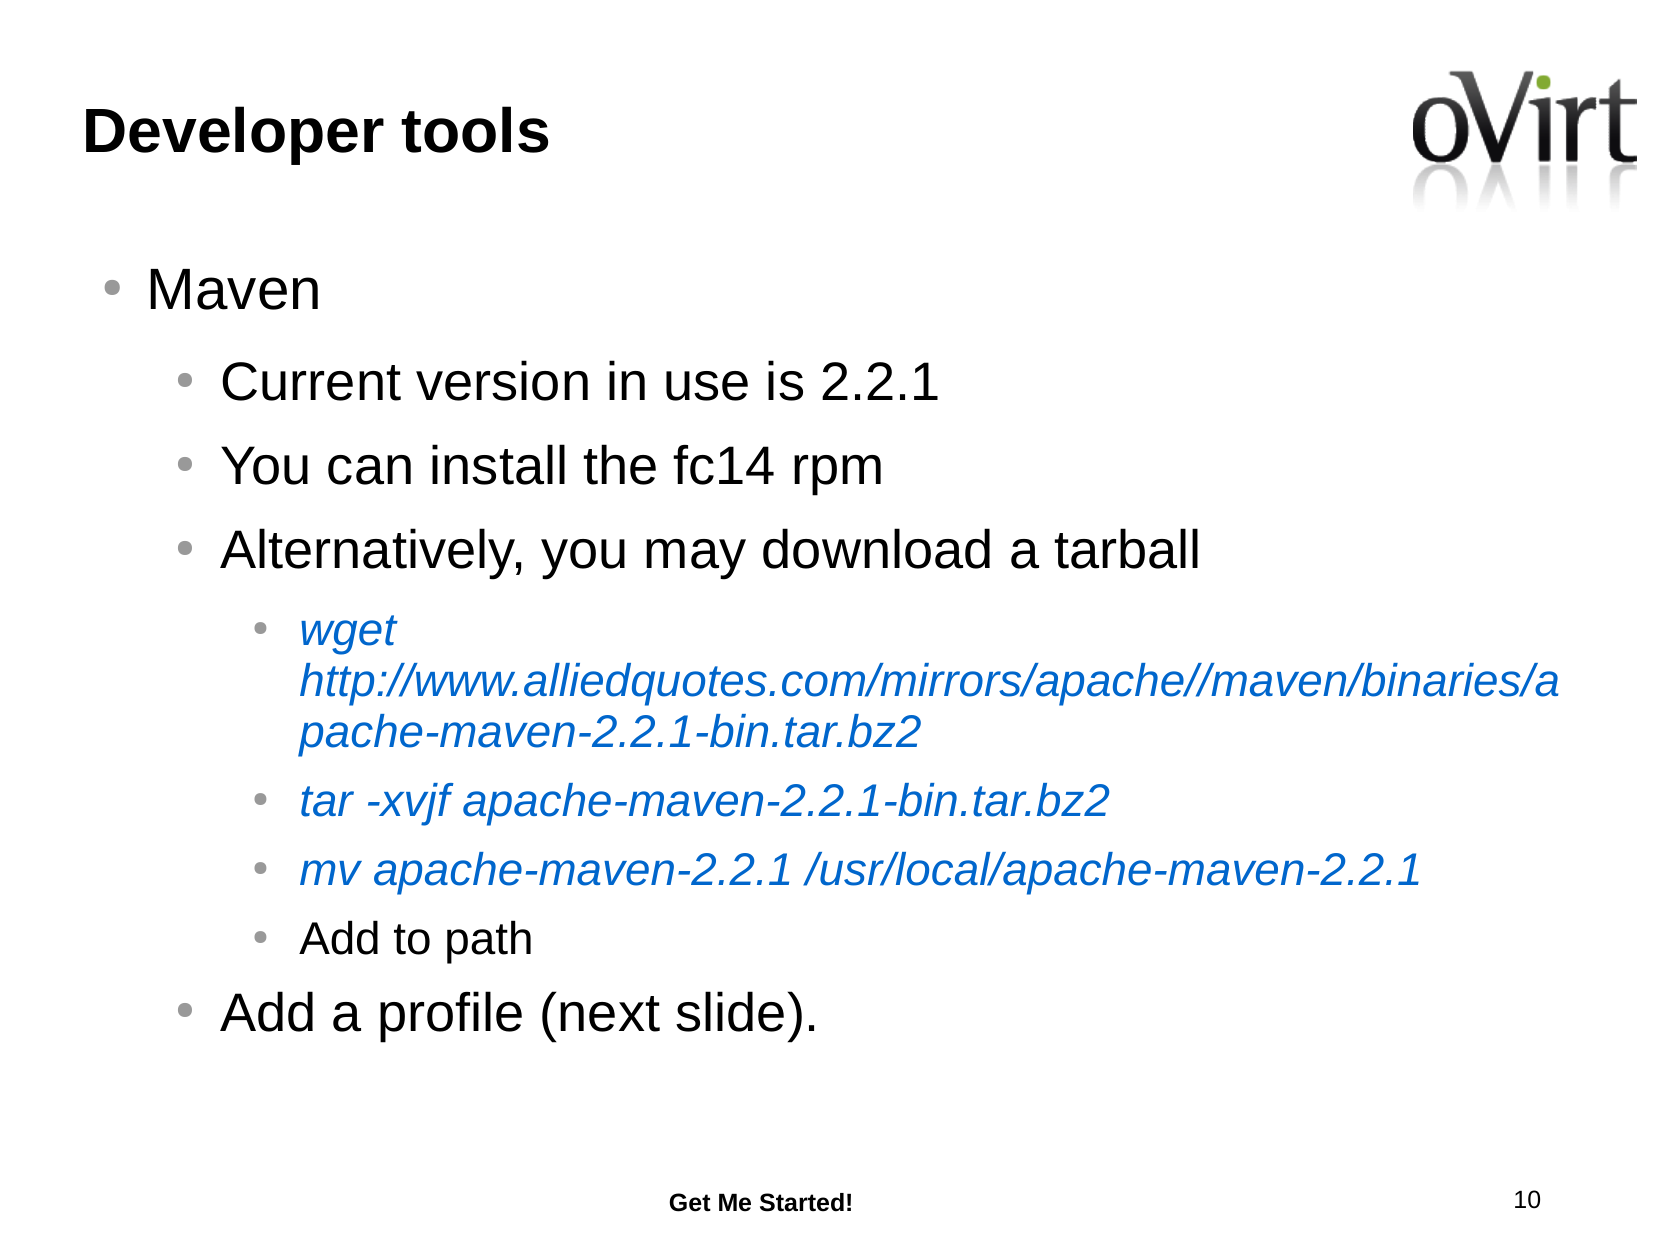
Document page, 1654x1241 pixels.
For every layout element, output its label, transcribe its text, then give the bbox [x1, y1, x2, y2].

list Maven Current version in use is 2.2.1 You can install the fc14 rpm Alternatively, you may download a tarball wget http://www.alliedquotes.com/mirrors/apache//maven/binaries/apache-maven-2.2.1-bin.tar.bz2 tar -xvjf apache-maven-2.2.1-bin.tar.bz2 mv apache-maven-2.2.1 /usr/local/apache-maven-2.2.1 Add to path Add a profile (next slide). [86, 256, 1576, 1132]
picture [1413, 63, 1637, 212]
title Developer tools [82, 37, 1303, 225]
